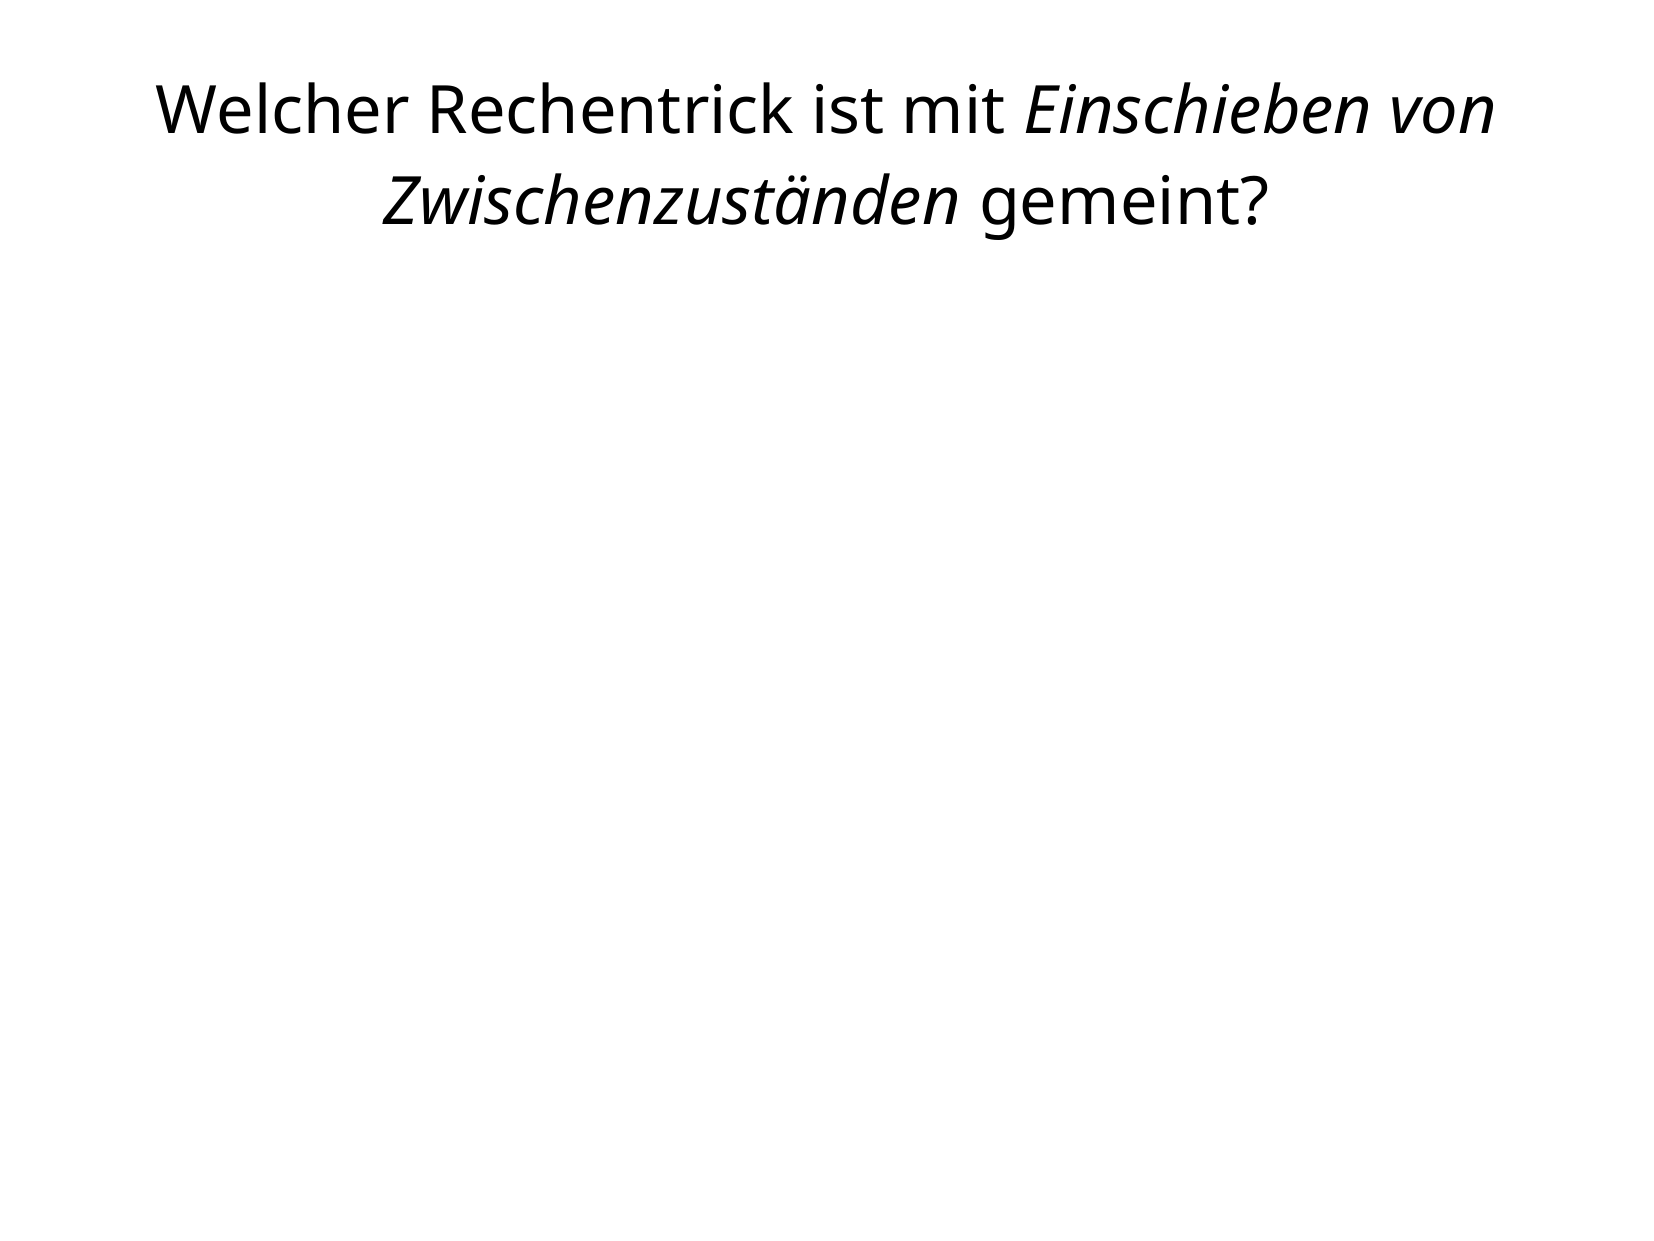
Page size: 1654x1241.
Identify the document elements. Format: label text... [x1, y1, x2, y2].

title Welcher Rechentrick ist mit Einschieben von Zwischenzuständen gemeint? [82, 49, 1571, 257]
